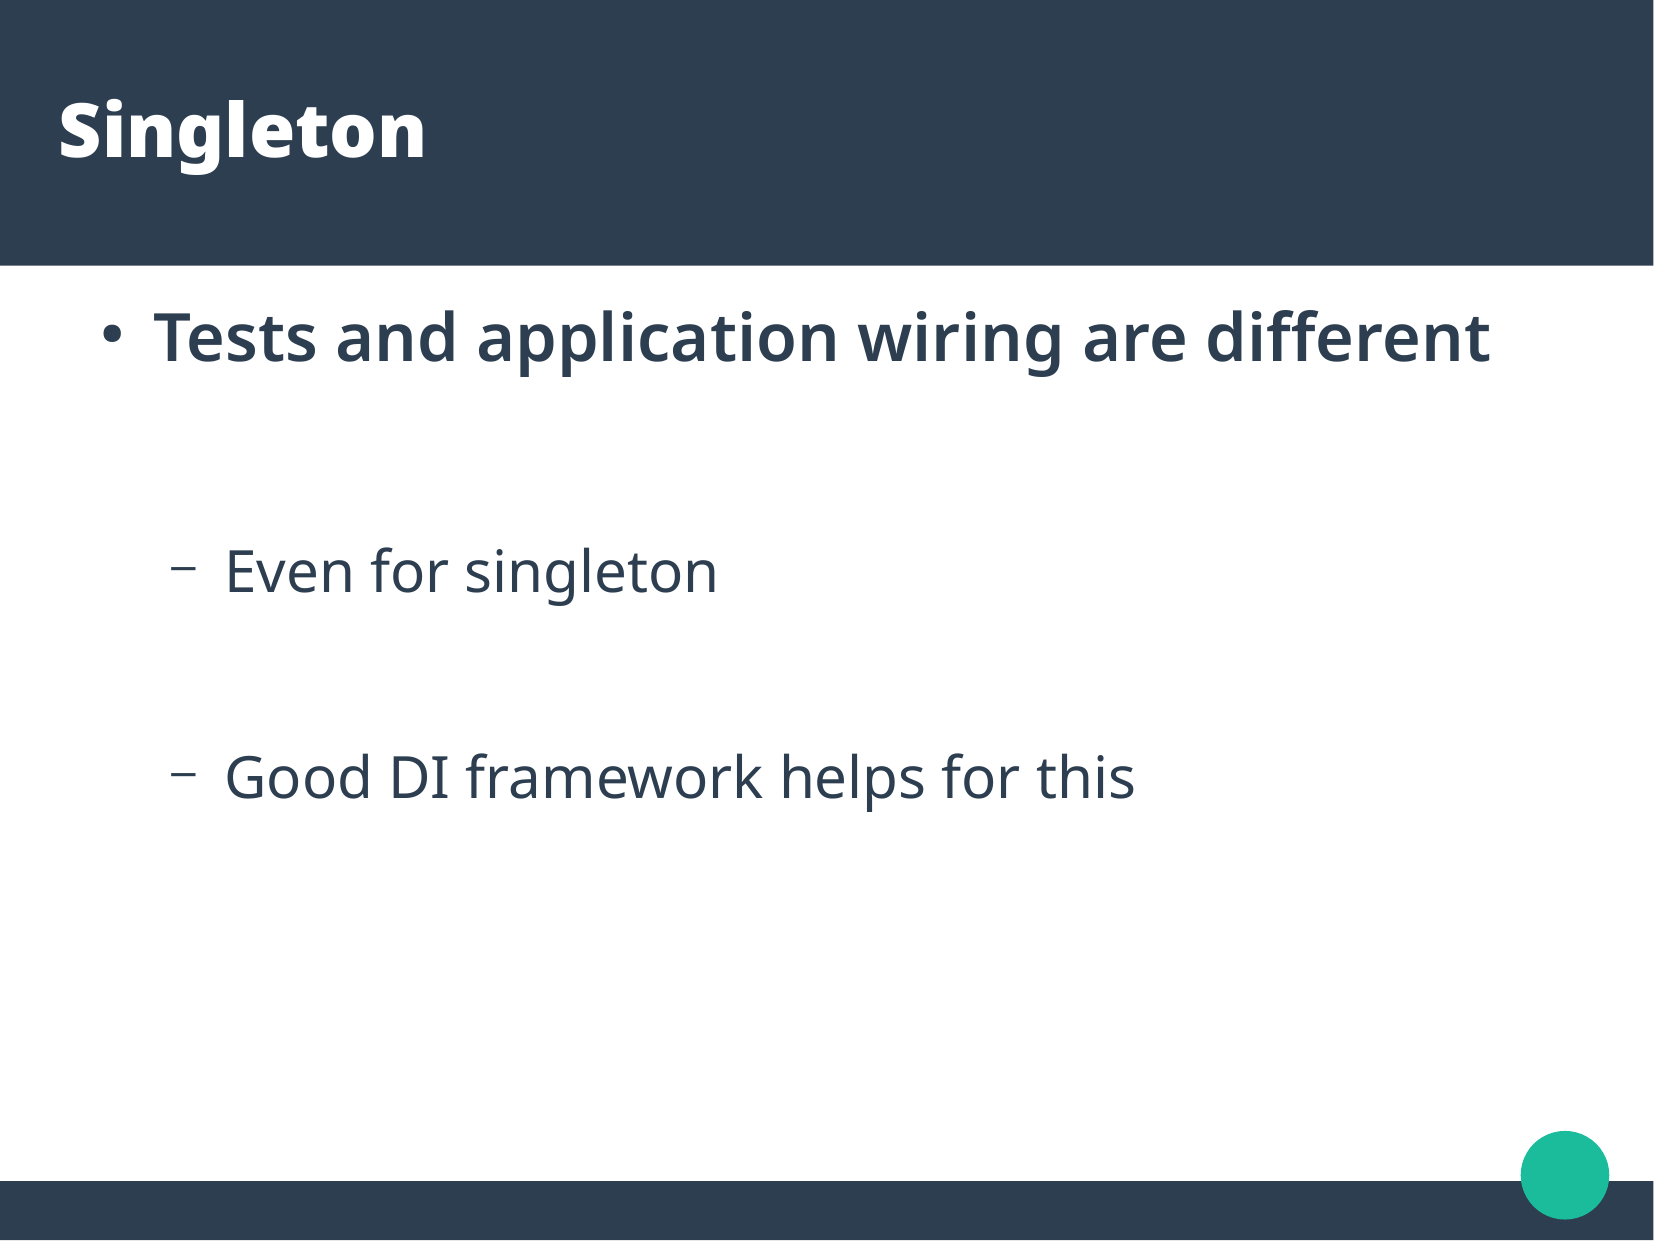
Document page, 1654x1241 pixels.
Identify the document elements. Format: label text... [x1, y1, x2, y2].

title Singleton [59, 49, 1595, 207]
list Tests and application wiring are different Even for singleton Good DI framework helps for this [82, 290, 1571, 1170]
